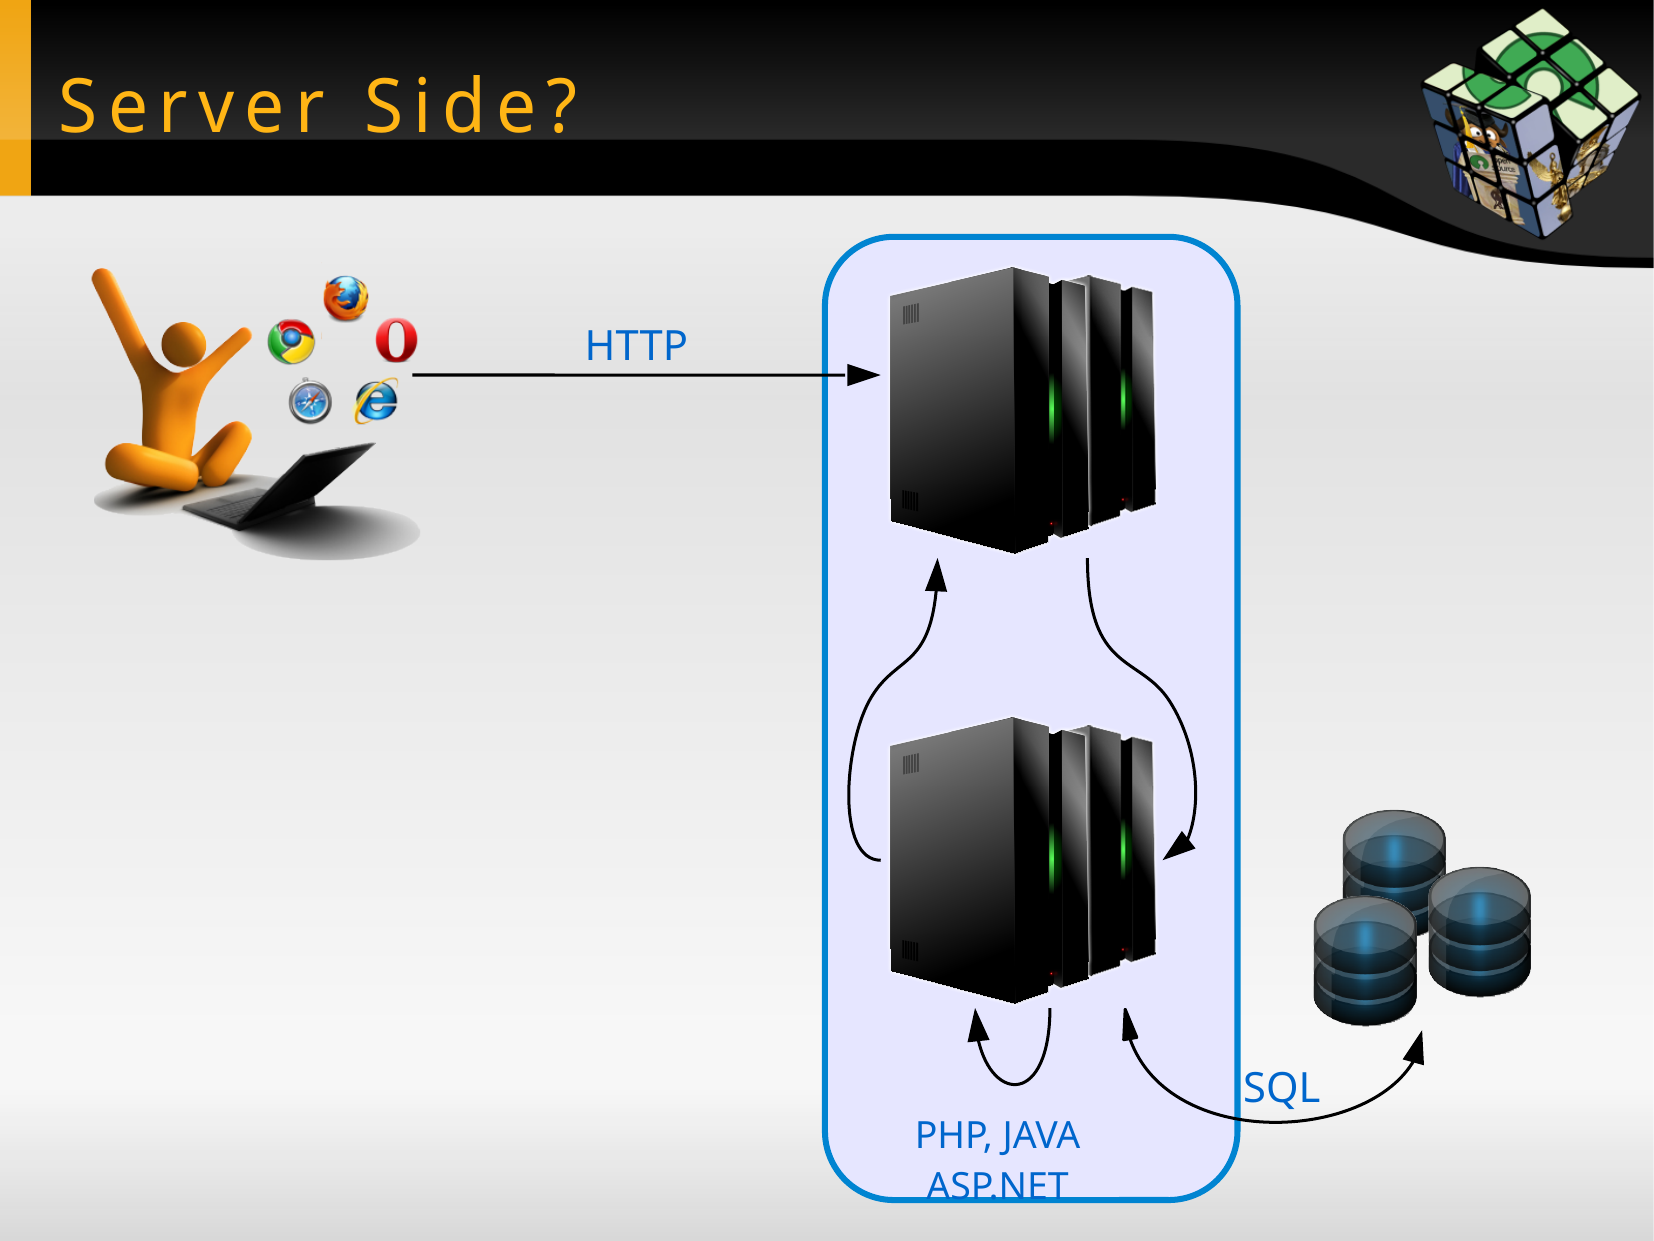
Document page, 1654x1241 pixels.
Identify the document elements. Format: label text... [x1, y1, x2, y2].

text_box PHP, JAVA ASP.NET [900, 1101, 1108, 1201]
text_box [824, 236, 1238, 1201]
picture [0, 0, 1654, 1241]
text_box SQL [1228, 1050, 1335, 1112]
text_box [851, 559, 1194, 858]
text_box [976, 1009, 1048, 1083]
text_box HTTP [569, 307, 703, 370]
title Server Side? [59, 29, 1270, 178]
